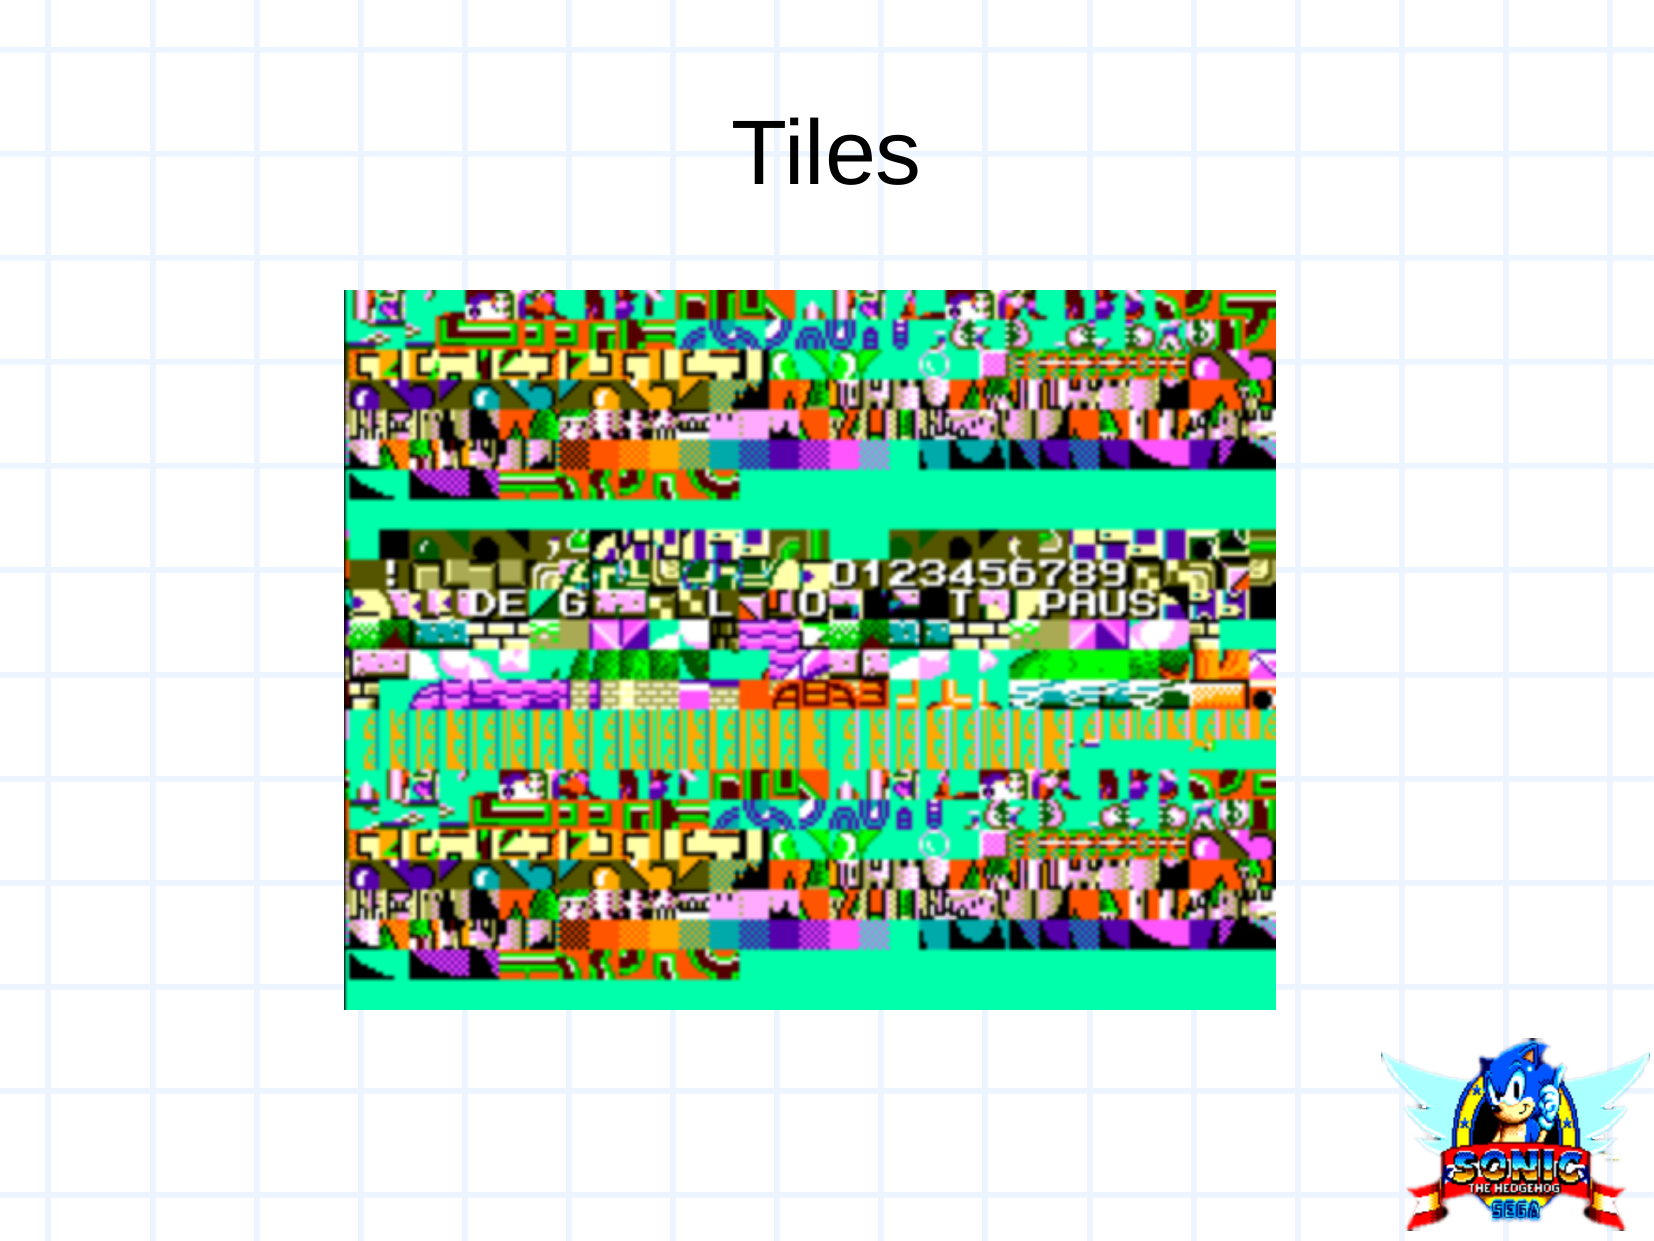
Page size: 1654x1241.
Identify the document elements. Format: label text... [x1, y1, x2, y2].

picture [0, 0, 1654, 1241]
title Tiles [82, 49, 1571, 257]
